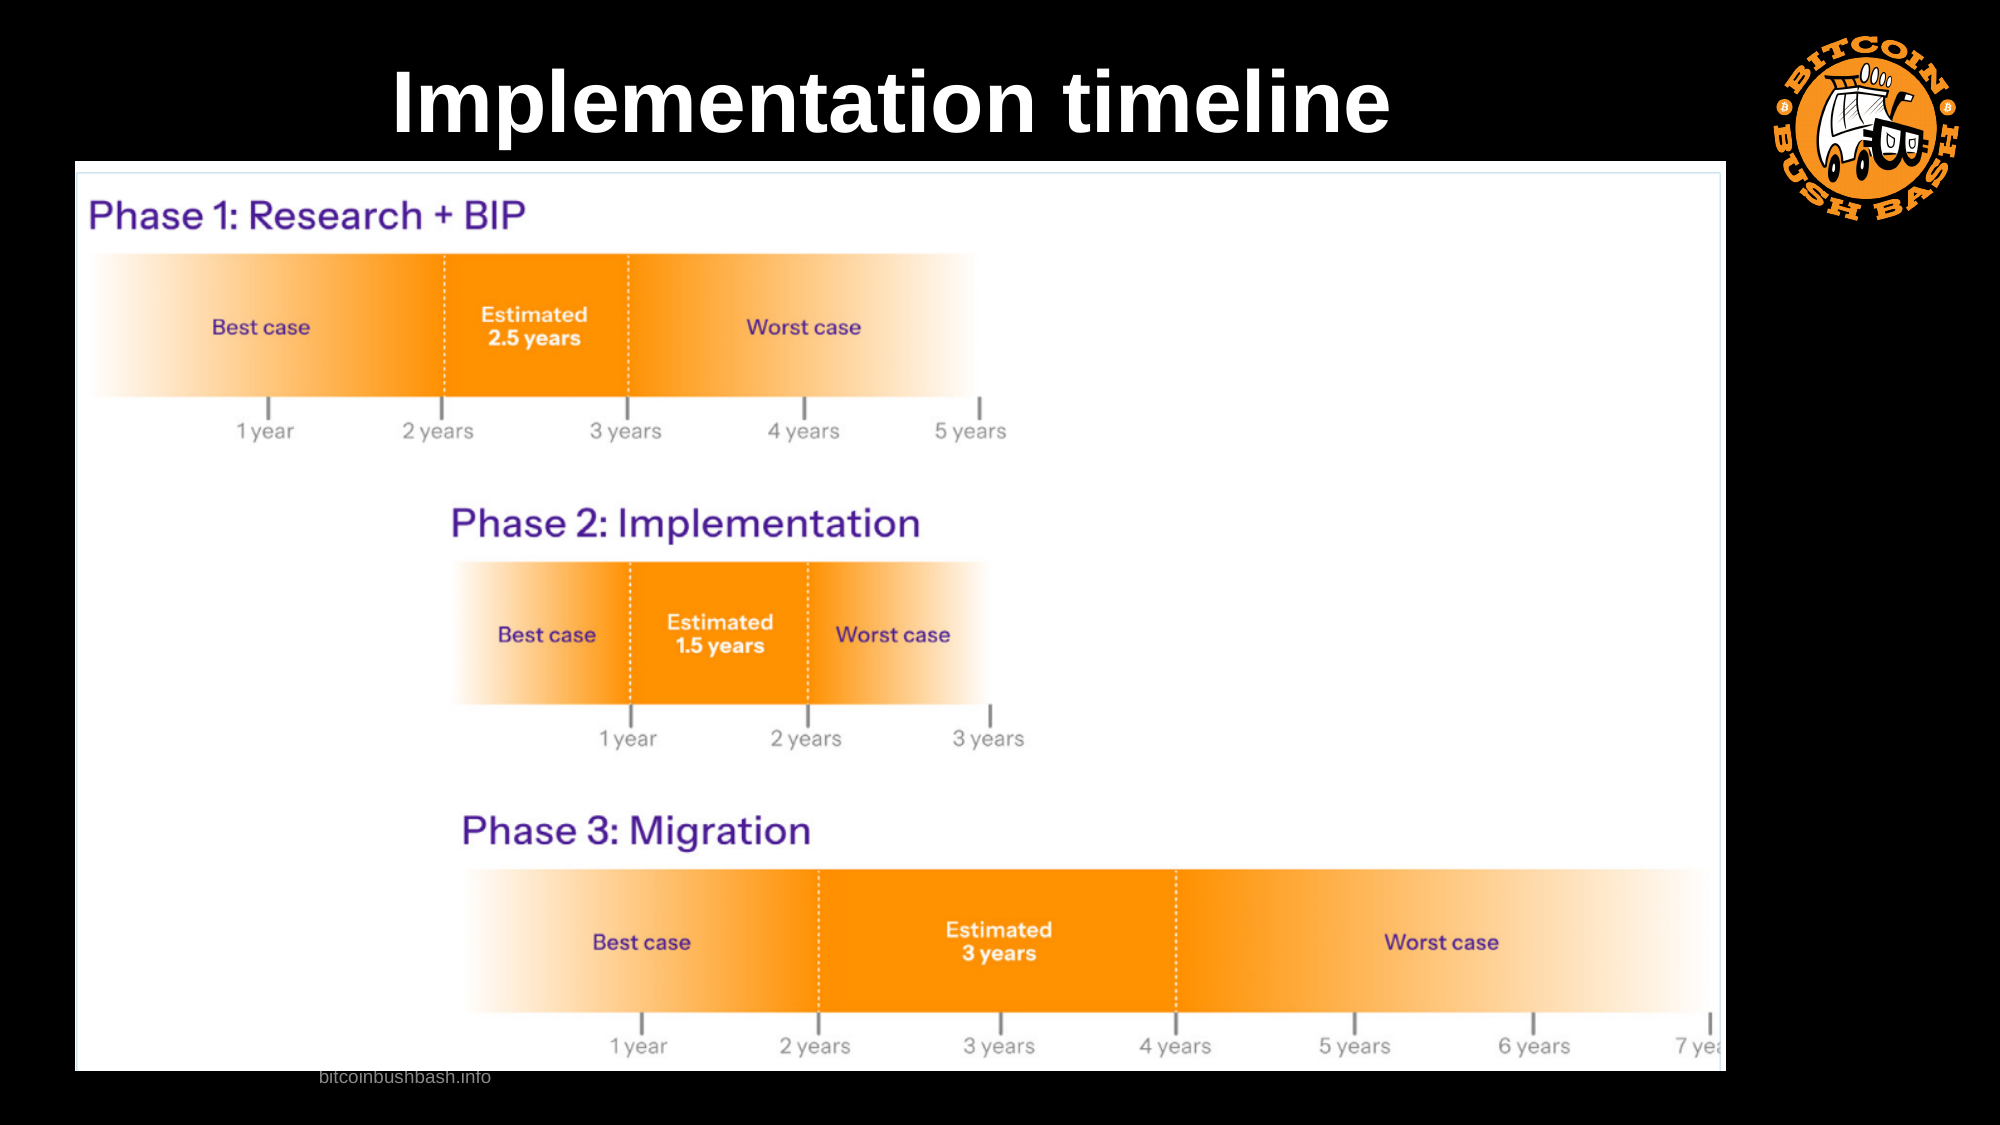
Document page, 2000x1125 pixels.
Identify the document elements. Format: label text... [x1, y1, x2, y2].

text_box Implementation timeline [376, 37, 1409, 158]
text_box bitcoinbushbash.info [303, 1071, 506, 1095]
picture [1755, 17, 1977, 240]
text_box [0, 0, 2000, 1125]
picture [75, 161, 1726, 1071]
